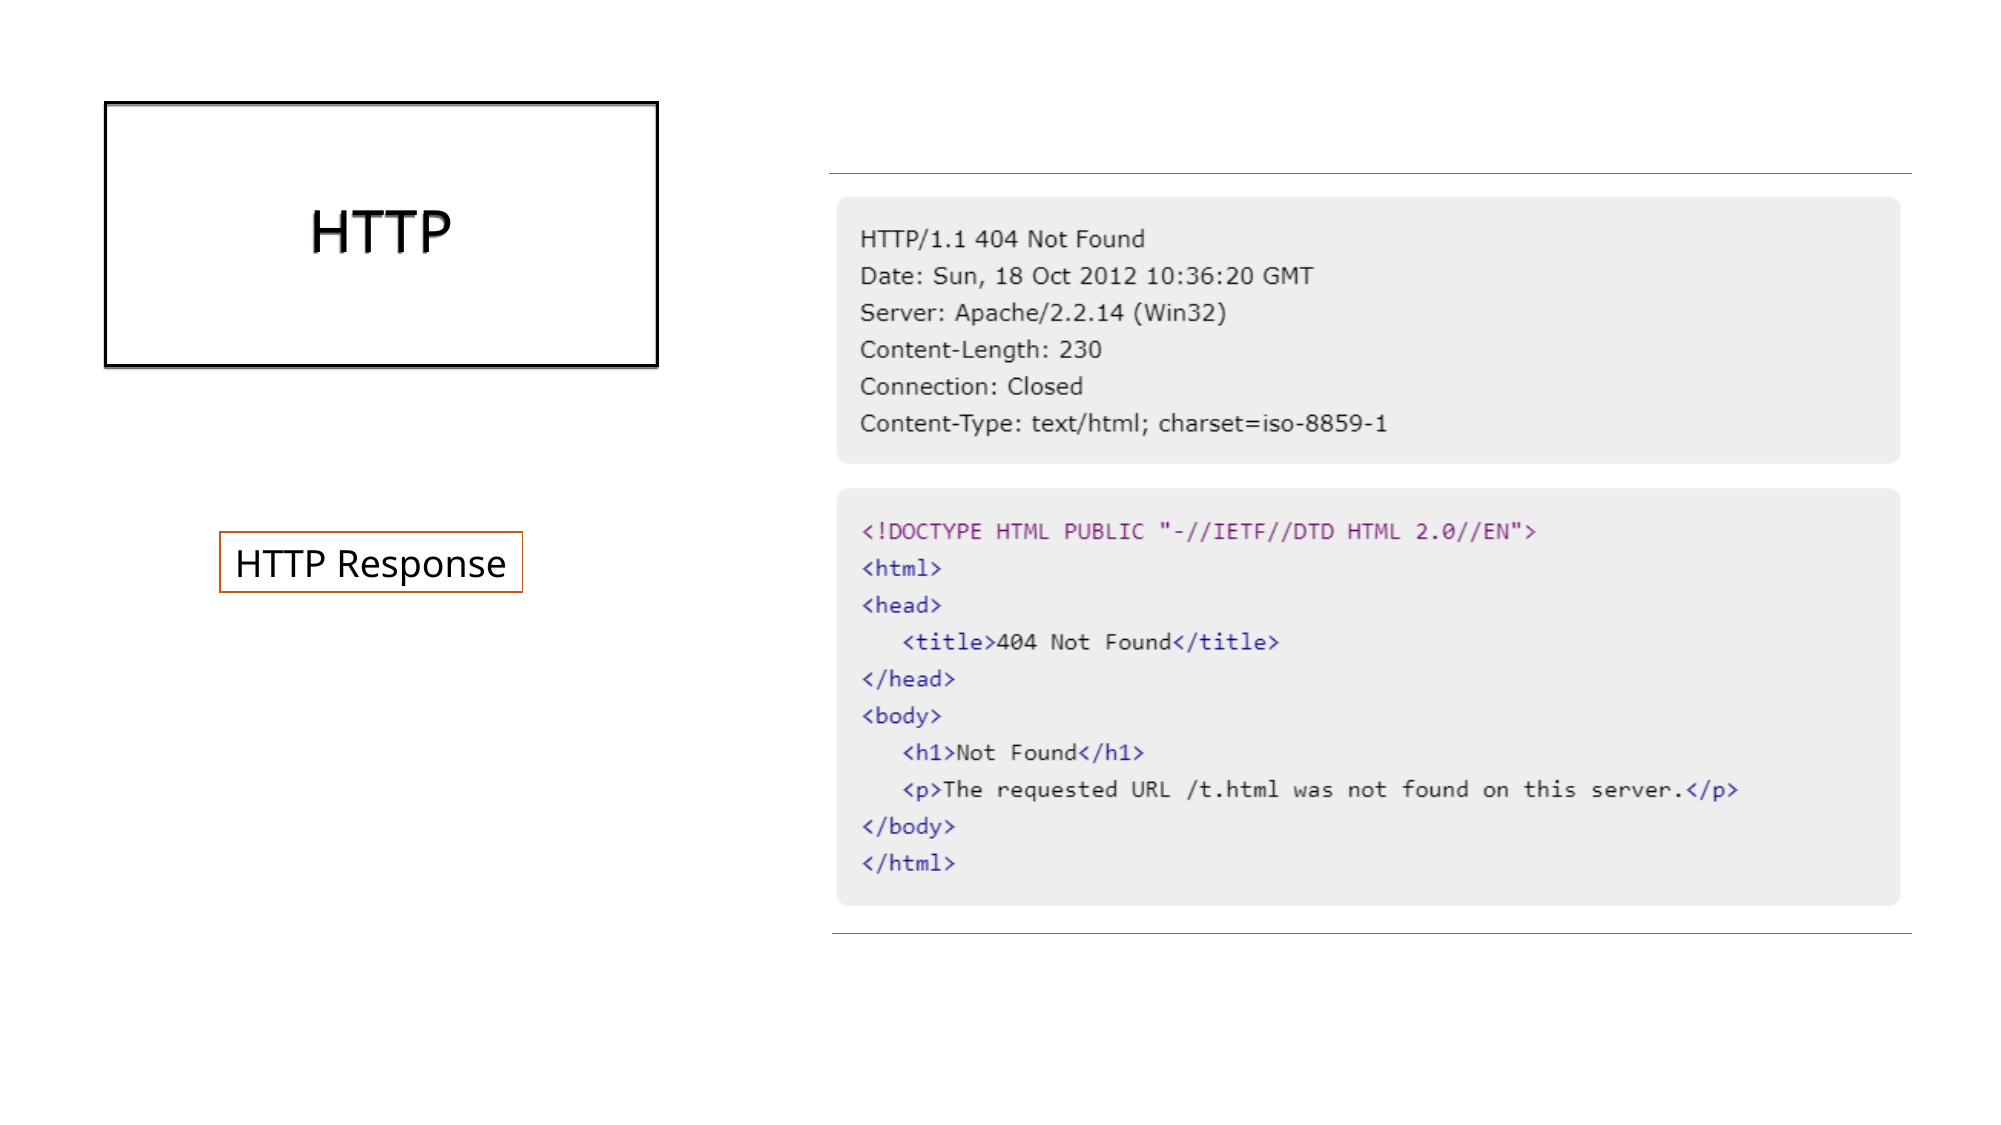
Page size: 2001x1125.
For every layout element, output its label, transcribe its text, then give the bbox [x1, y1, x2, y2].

text_box HTTP Response [220, 532, 523, 592]
title HTTP [105, 102, 658, 366]
picture [831, 183, 1913, 920]
